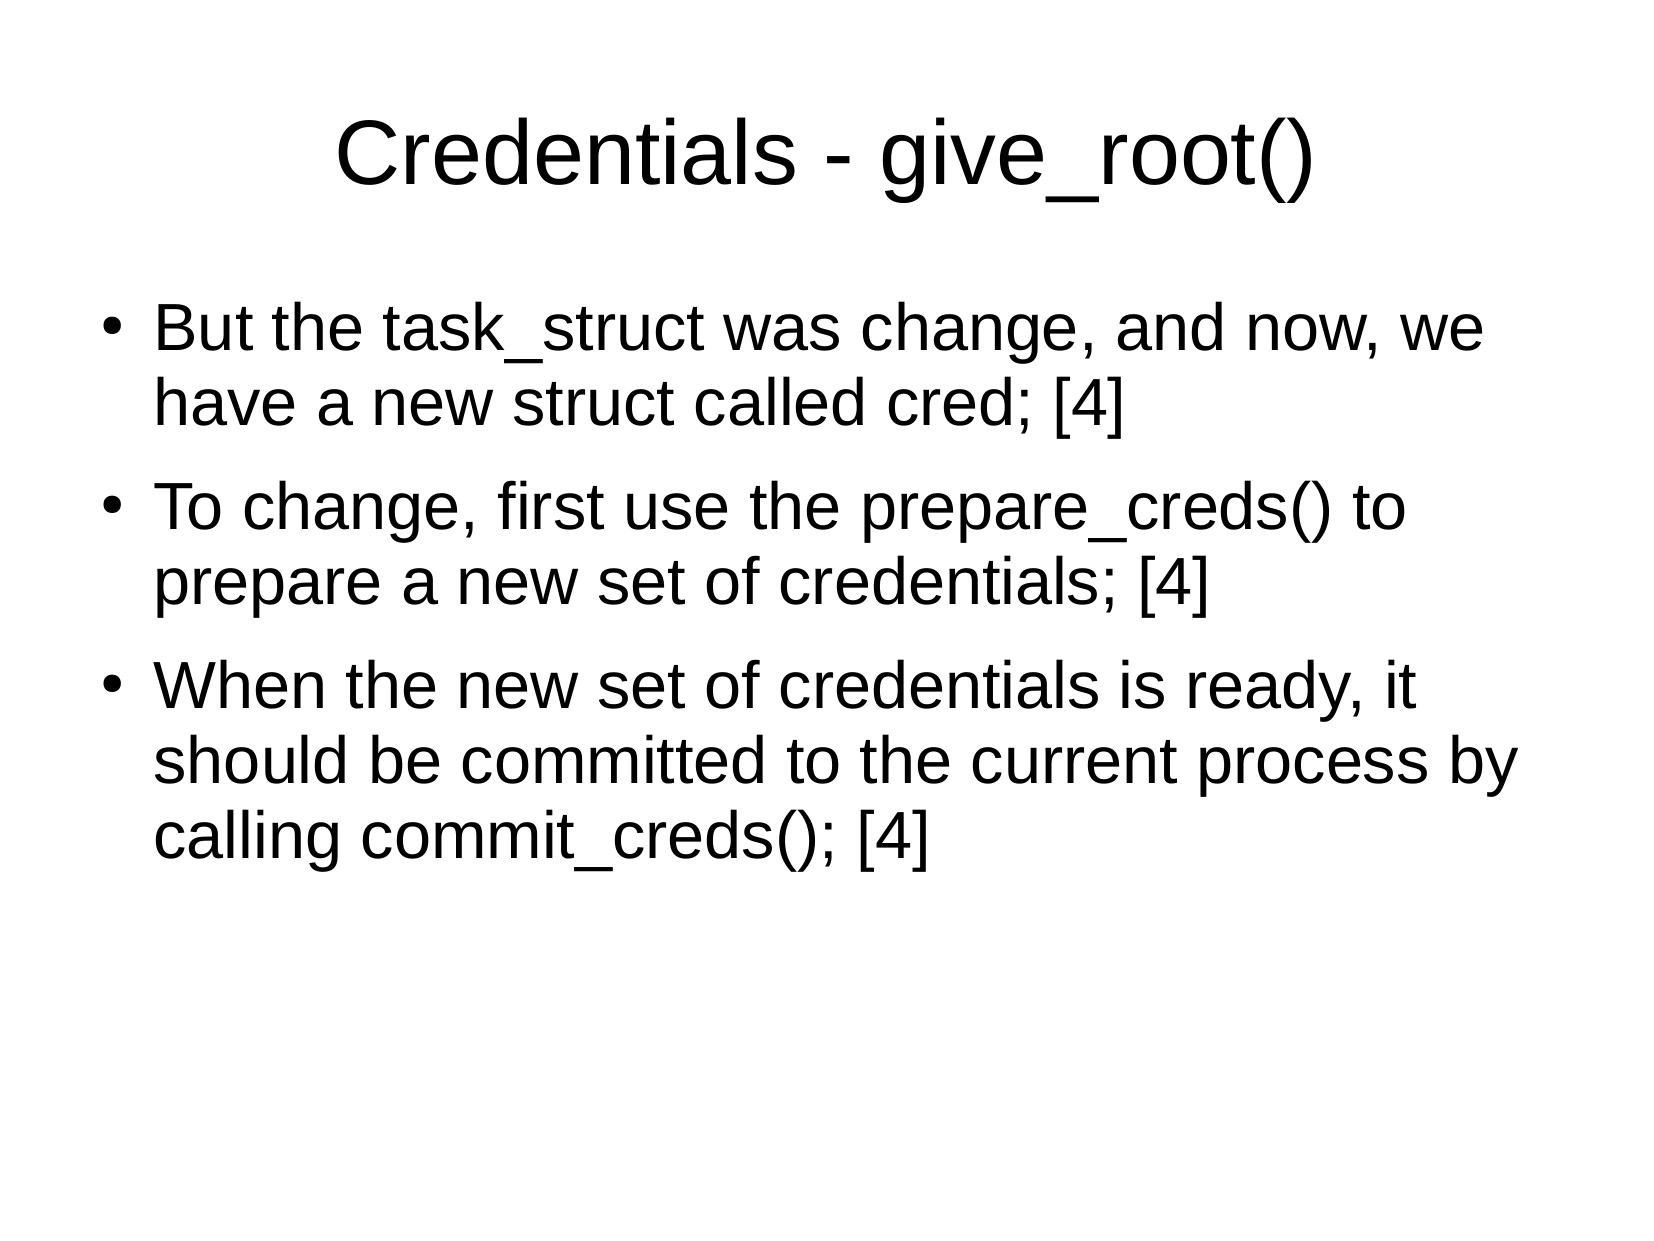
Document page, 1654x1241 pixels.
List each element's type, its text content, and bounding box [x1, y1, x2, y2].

title Credentials - give_root() [82, 49, 1571, 257]
list But the task_struct was change, and now, we have a new struct called cred; [4] To change, first use the prepare_creds() to prepare a new set of credentials; [4] When the new set of credentials is ready, it should be committed to the current process by calling commit_creds(); [4] [82, 290, 1571, 1010]
